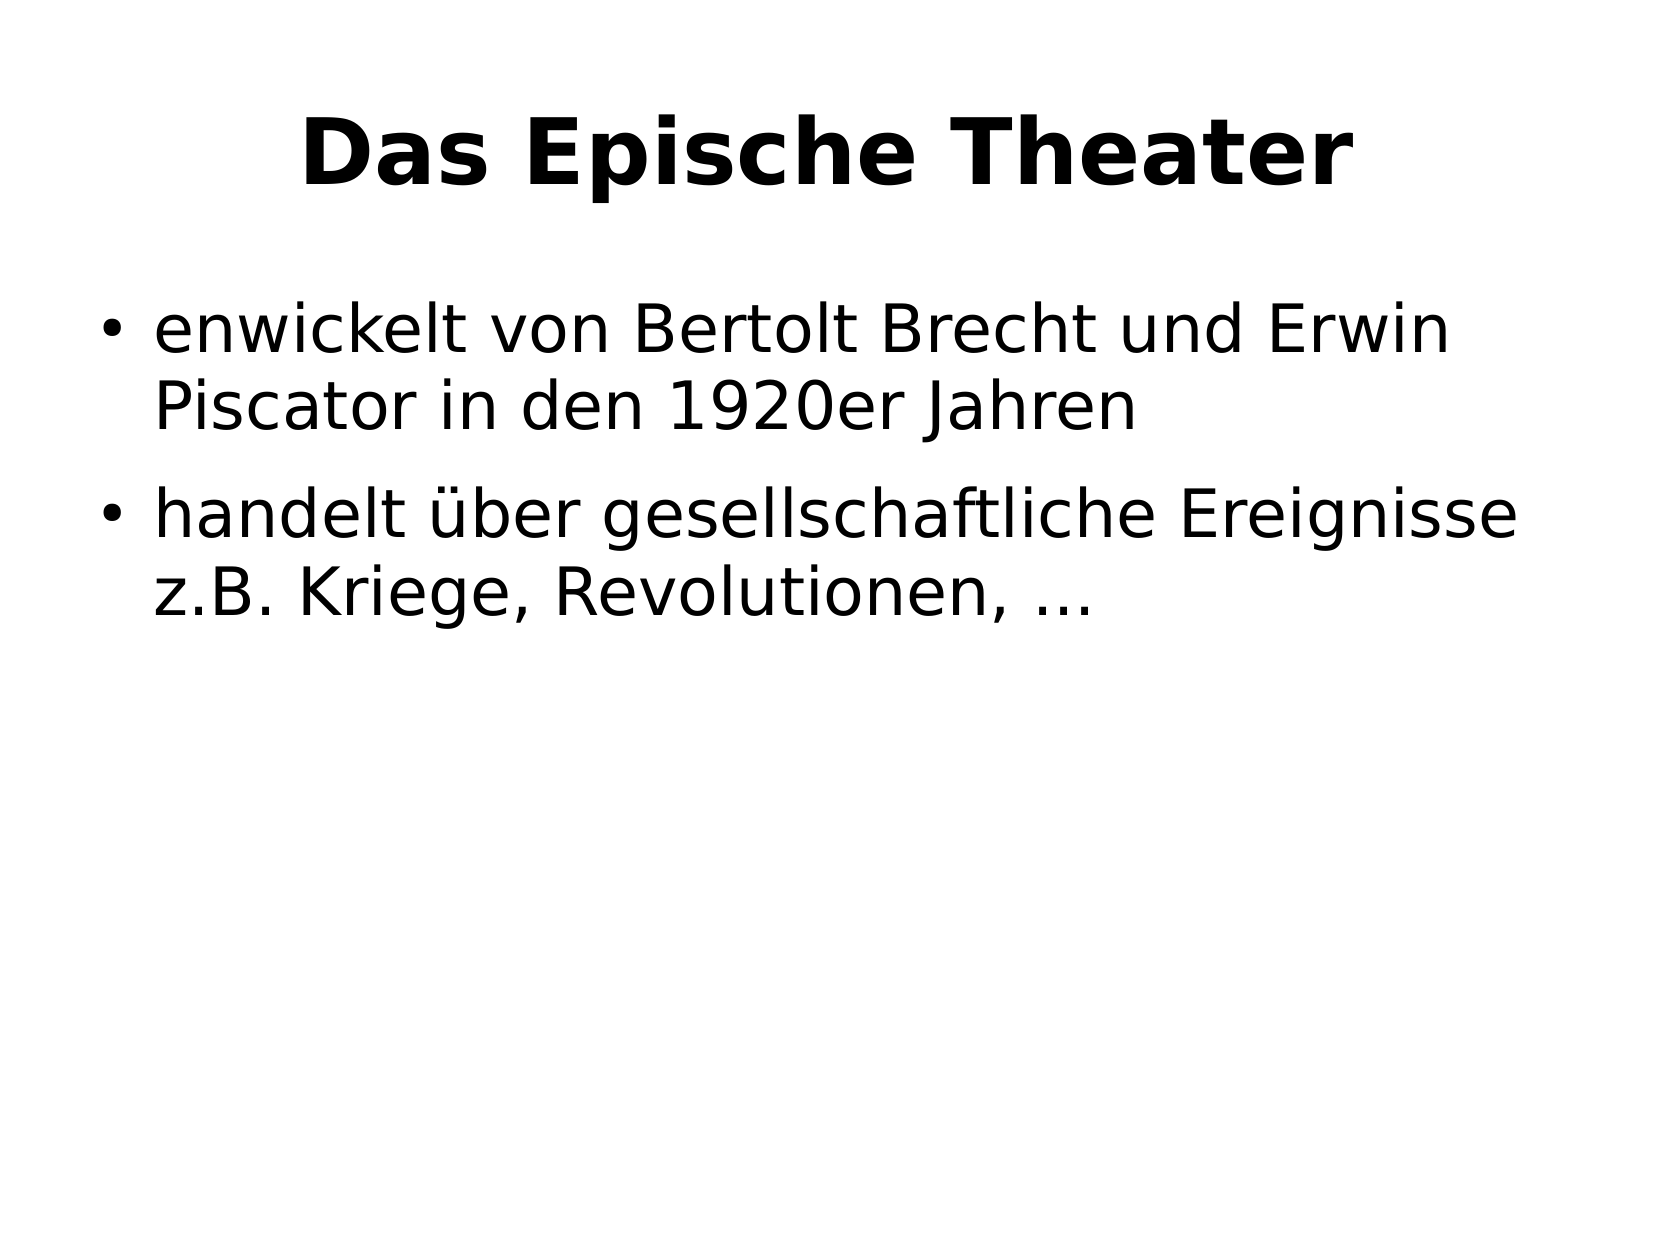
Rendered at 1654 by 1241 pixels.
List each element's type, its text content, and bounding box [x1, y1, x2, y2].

title Das Epische Theater [82, 49, 1571, 257]
list enwickelt von Bertolt Brecht und Erwin Piscator in den 1920er Jahren handelt über gesellschaftliche Ereignisse z.B. Kriege, Revolutionen, ... [82, 290, 1571, 1010]
